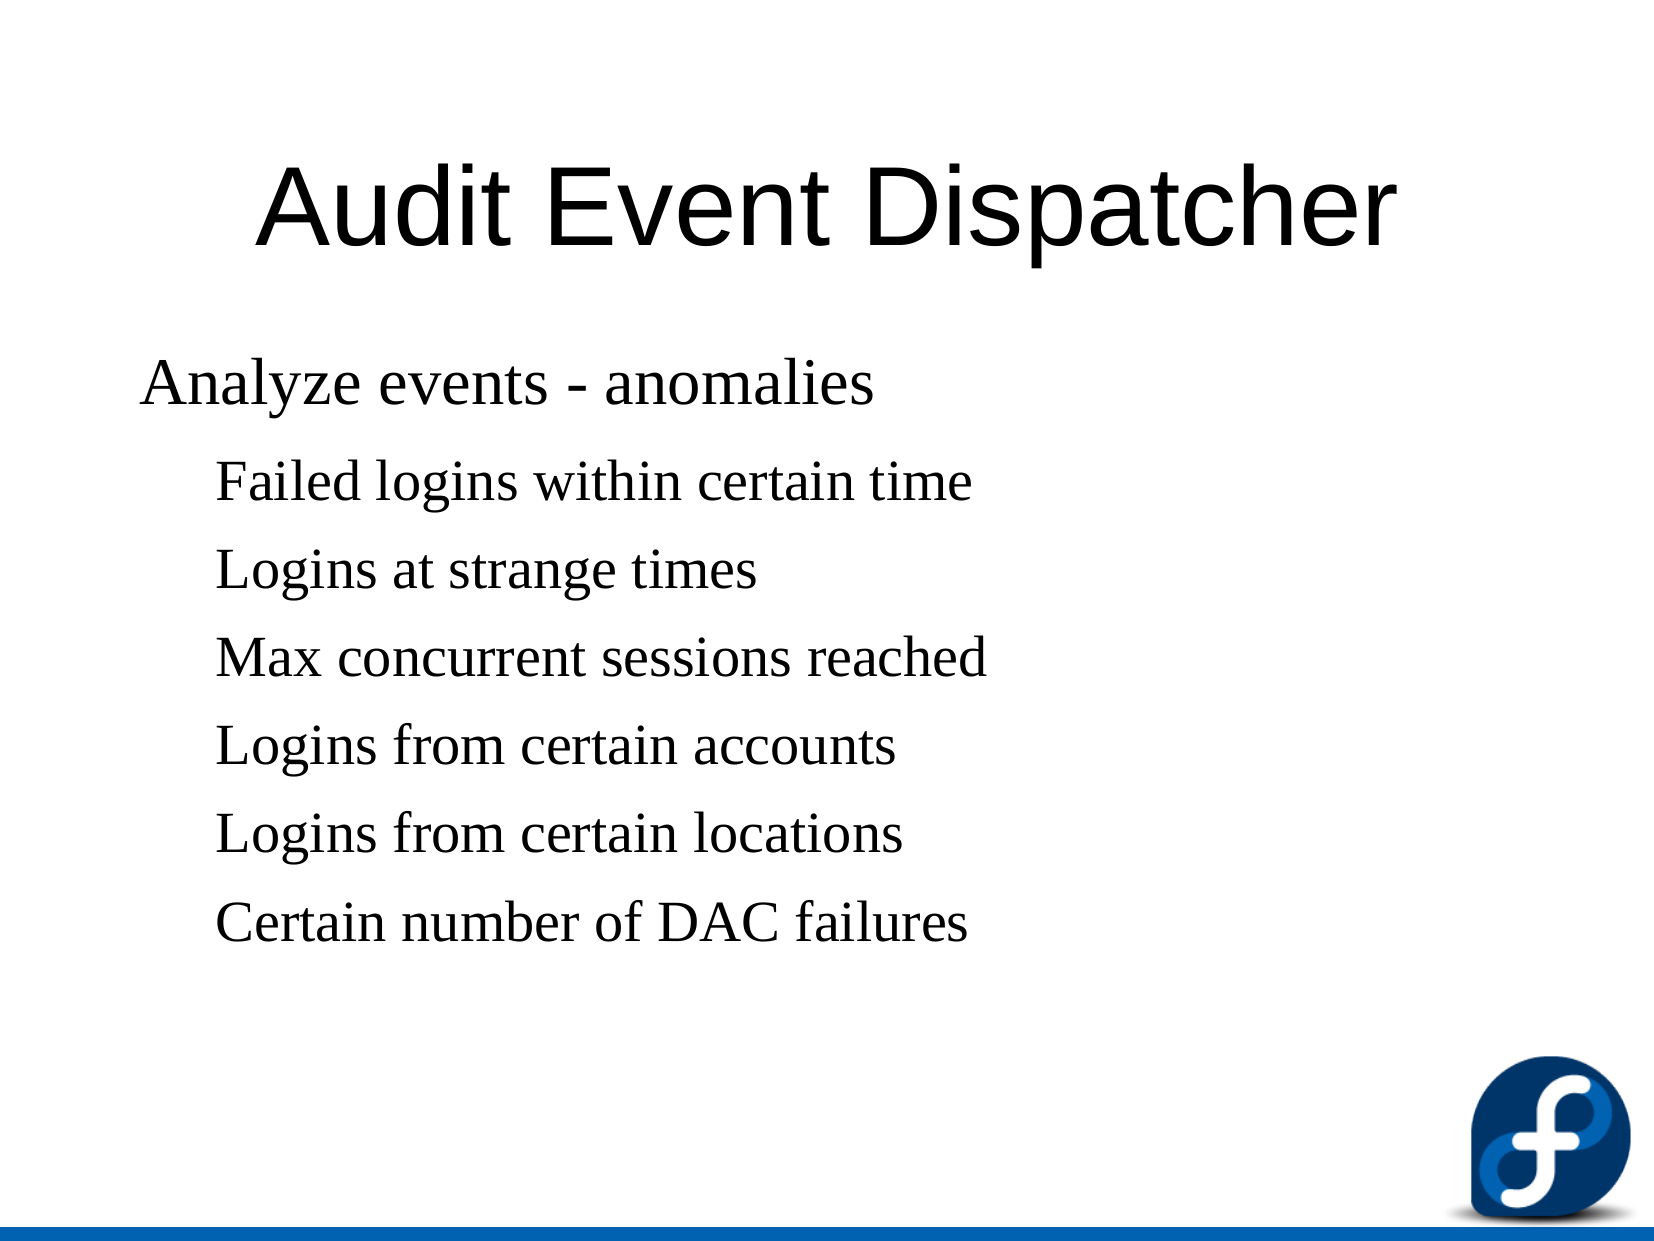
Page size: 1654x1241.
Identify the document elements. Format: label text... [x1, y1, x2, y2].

title Audit Event Dispatcher [121, 102, 1534, 310]
list Analyze events - anomalies Failed logins within certain time Logins at strange times Max concurrent sessions reached Logins from certain accounts Logins from certain locations Certain number of DAC failures [121, 344, 1534, 1127]
picture [1438, 1055, 1645, 1229]
